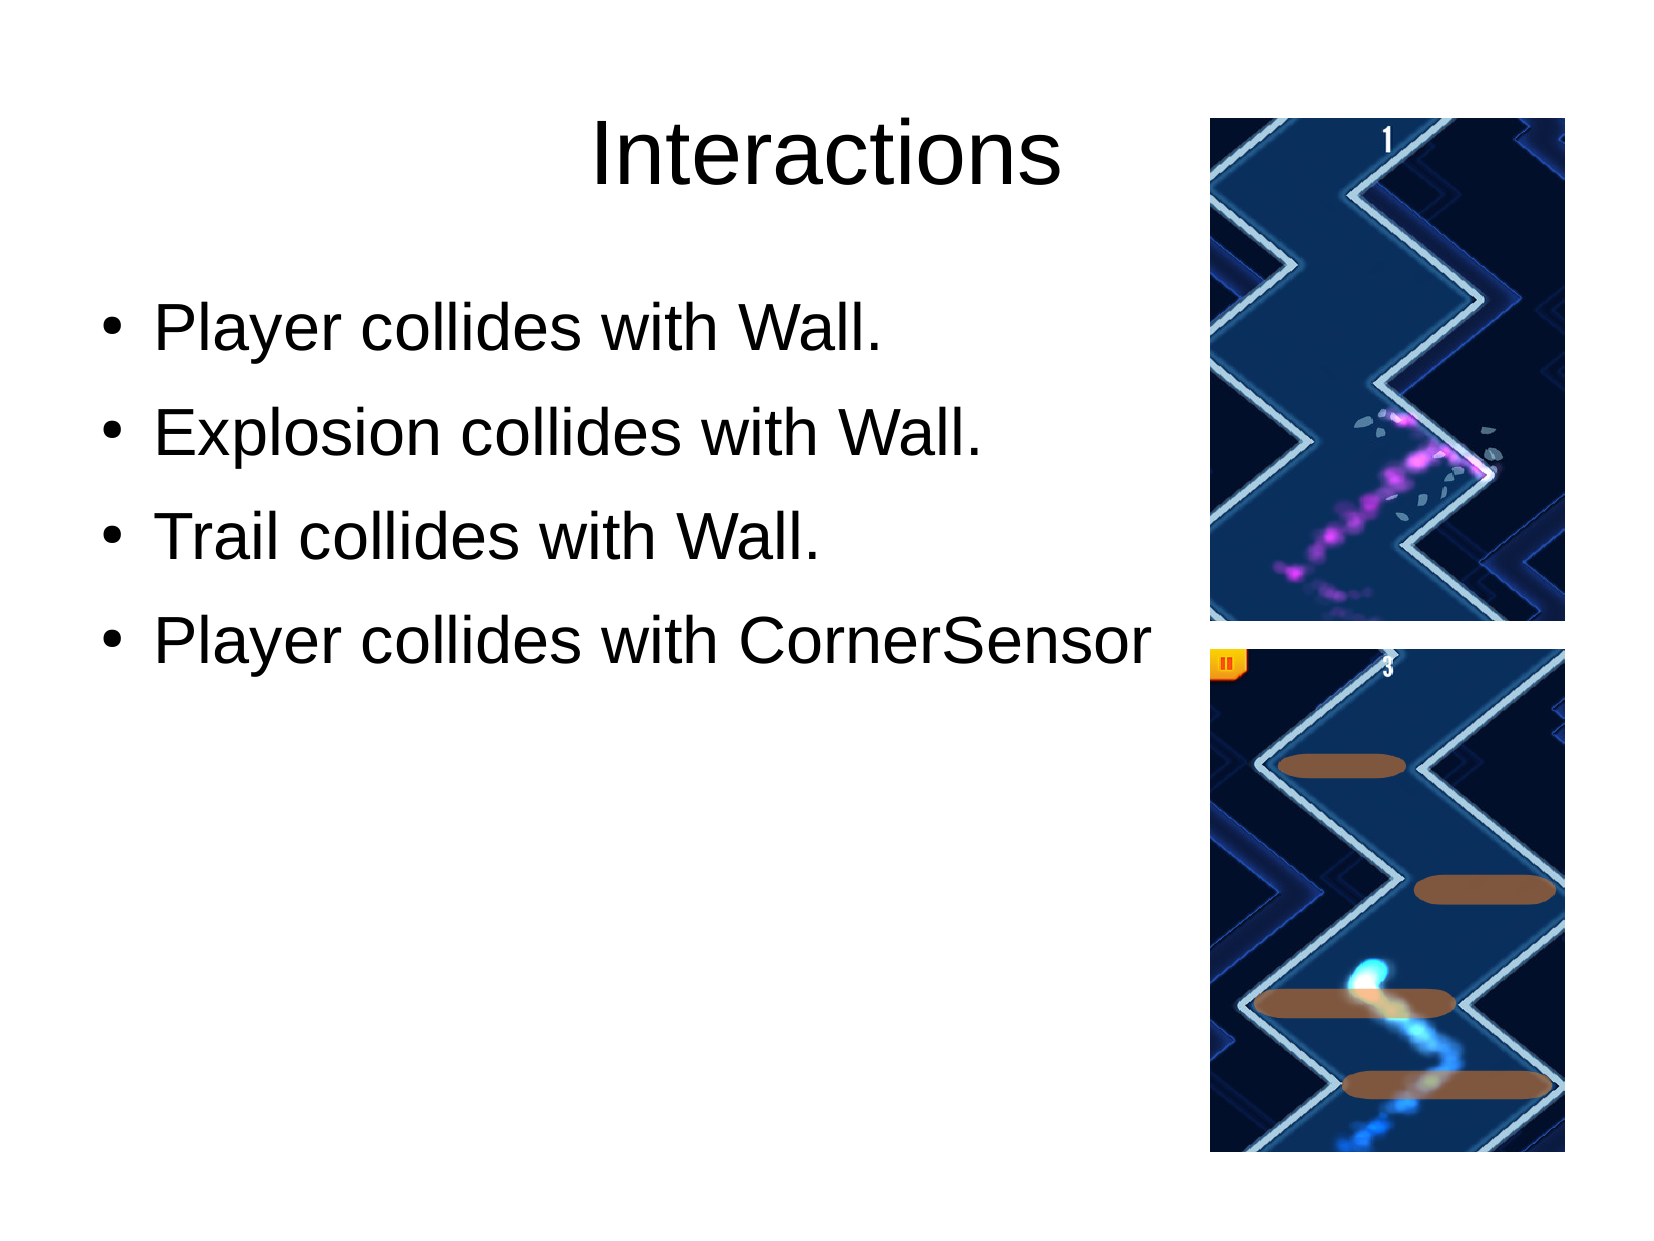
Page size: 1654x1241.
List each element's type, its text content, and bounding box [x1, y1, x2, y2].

picture [1210, 118, 1565, 621]
list Player collides with Wall. Explosion collides with Wall. Trail collides with Wall. Player collides with CornerSensor [82, 290, 1571, 768]
title Interactions [82, 49, 1571, 257]
picture [1210, 649, 1565, 1152]
